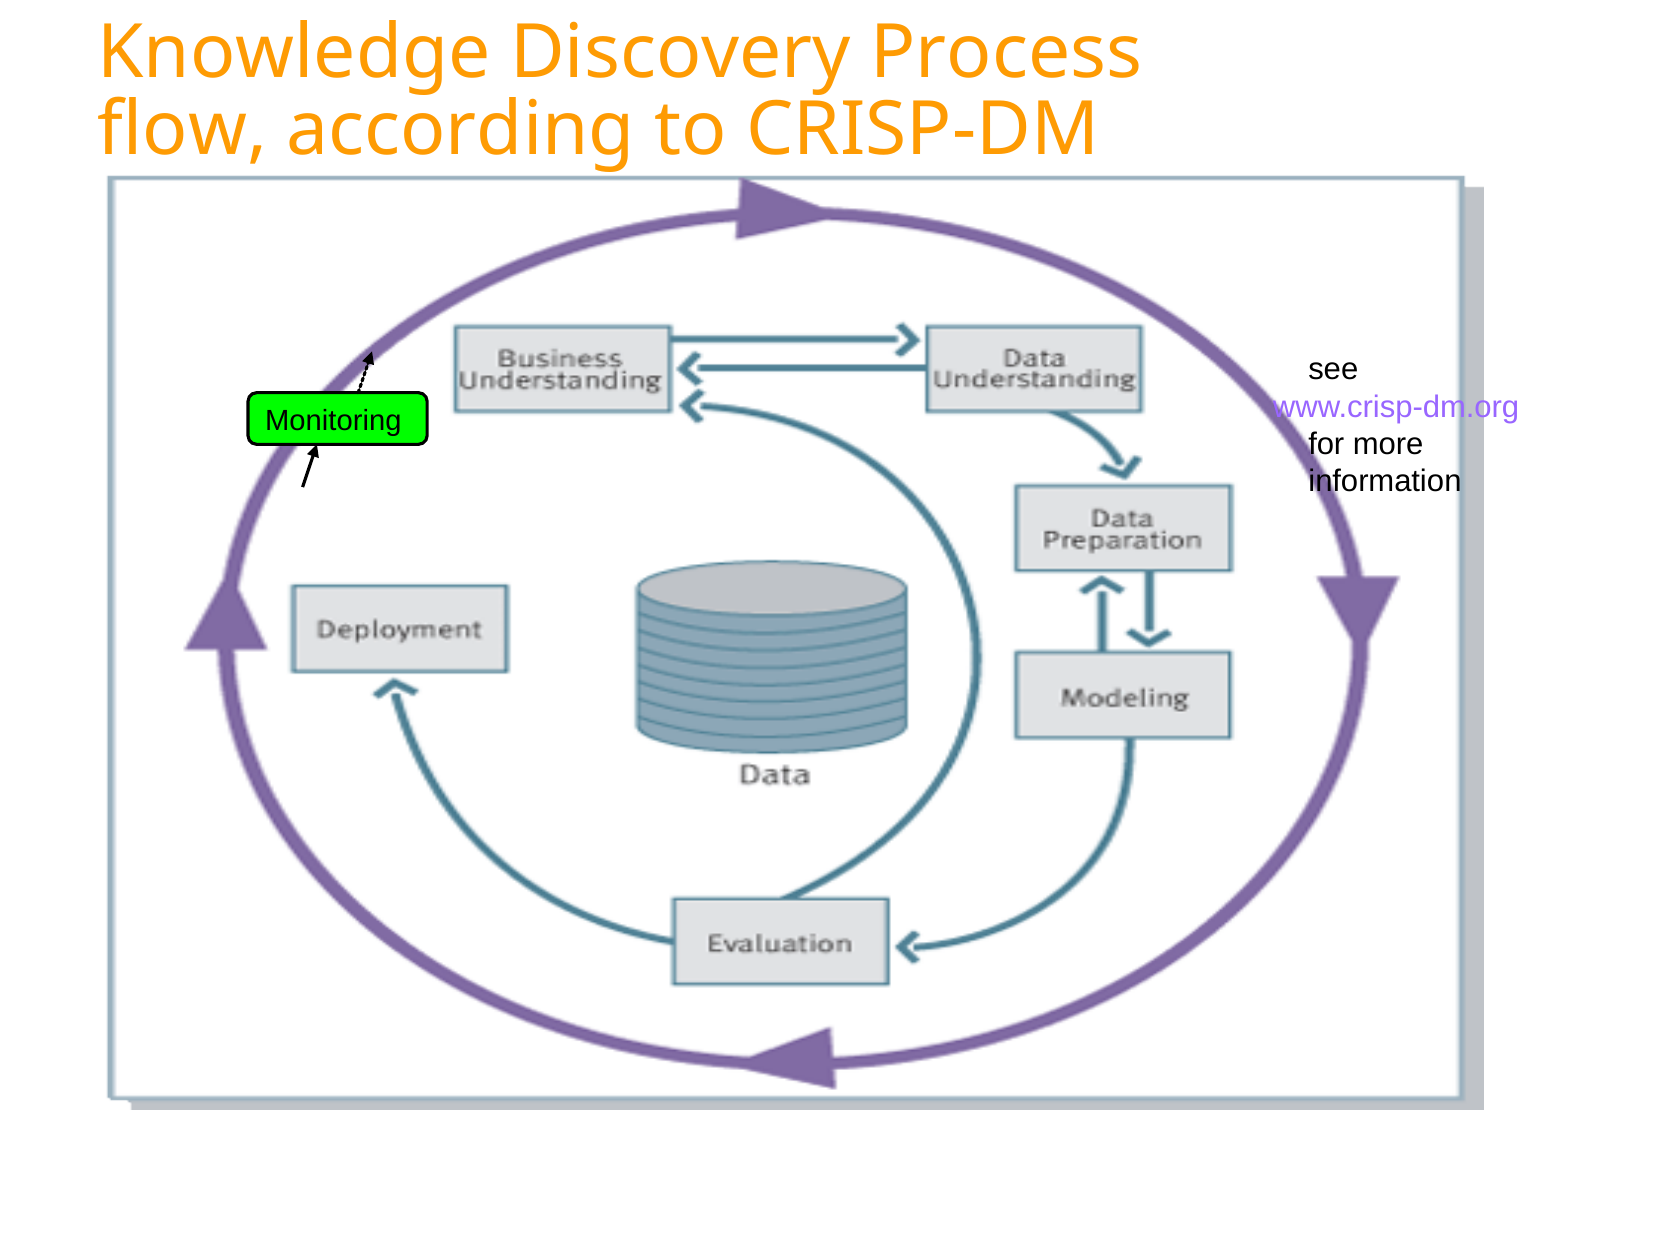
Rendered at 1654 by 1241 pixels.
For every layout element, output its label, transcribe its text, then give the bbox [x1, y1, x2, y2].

text_box see www.crisp-dm.org for more information [1258, 340, 1535, 506]
text_box Monitoring [248, 392, 428, 445]
title Knowledge Discovery Process flow, according to CRISP-DM [82, 31, 1585, 156]
picture [96, 165, 1484, 1111]
